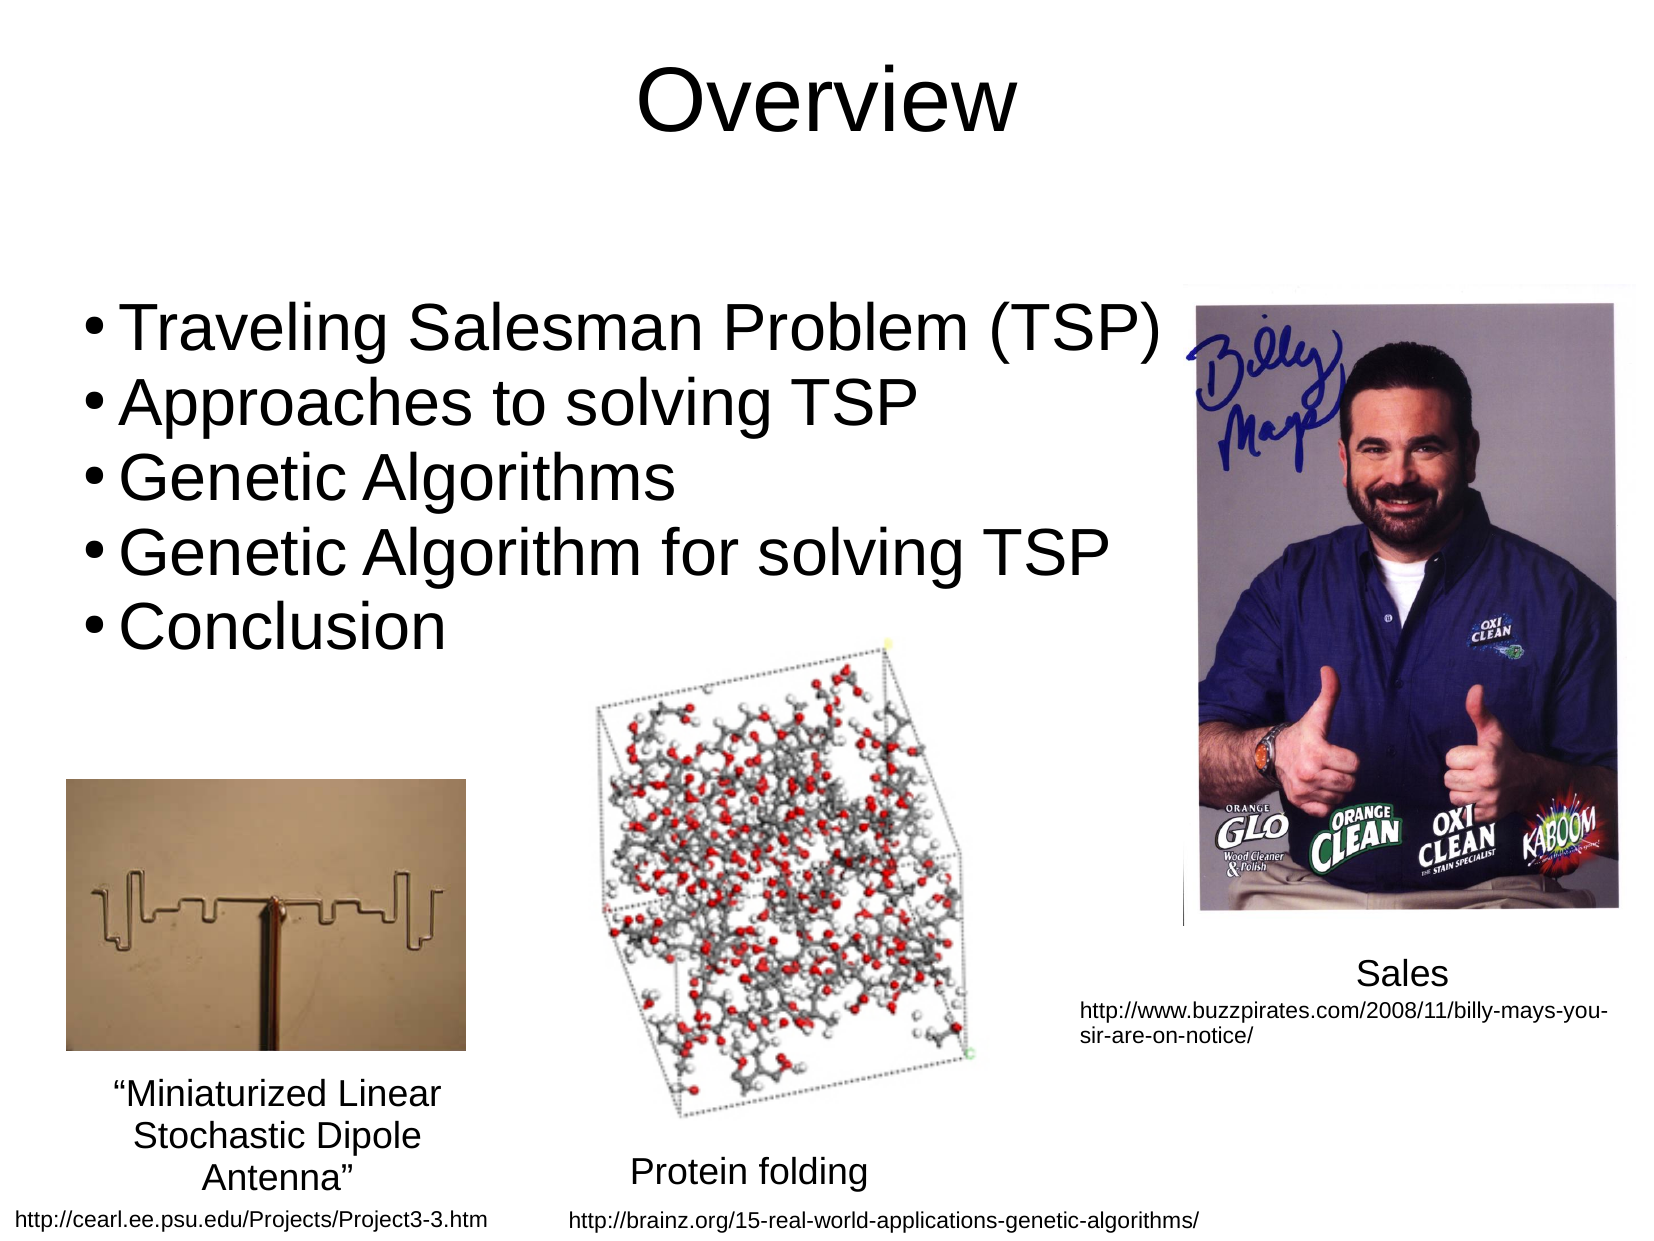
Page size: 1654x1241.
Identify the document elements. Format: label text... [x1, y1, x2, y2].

picture [588, 636, 1006, 1129]
text_box “Miniaturized Linear Stochastic Dipole Antenna” [45, 1064, 511, 1206]
picture [1183, 284, 1636, 926]
text_box Protein folding [615, 1143, 1021, 1200]
text_box Sales [1200, 945, 1606, 990]
text_box http://www.buzzpirates.com/2008/11/billy-mays-you-sir-are-on-notice/ [1065, 990, 1648, 1056]
text_box http://brainz.org/15-real-world-applications-genetic-algorithms/ [553, 1200, 1216, 1241]
subtitle Traveling Salesman Problem (TSP) Approaches to solving TSP Genetic Algorithms Genetic Algorithm for solving TSP Conclusion [82, 290, 1571, 1010]
text_box http://cearl.ee.psu.edu/Projects/Project3-3.htm [0, 1199, 504, 1241]
title Overview [82, 48, 1571, 152]
picture [66, 779, 466, 1051]
